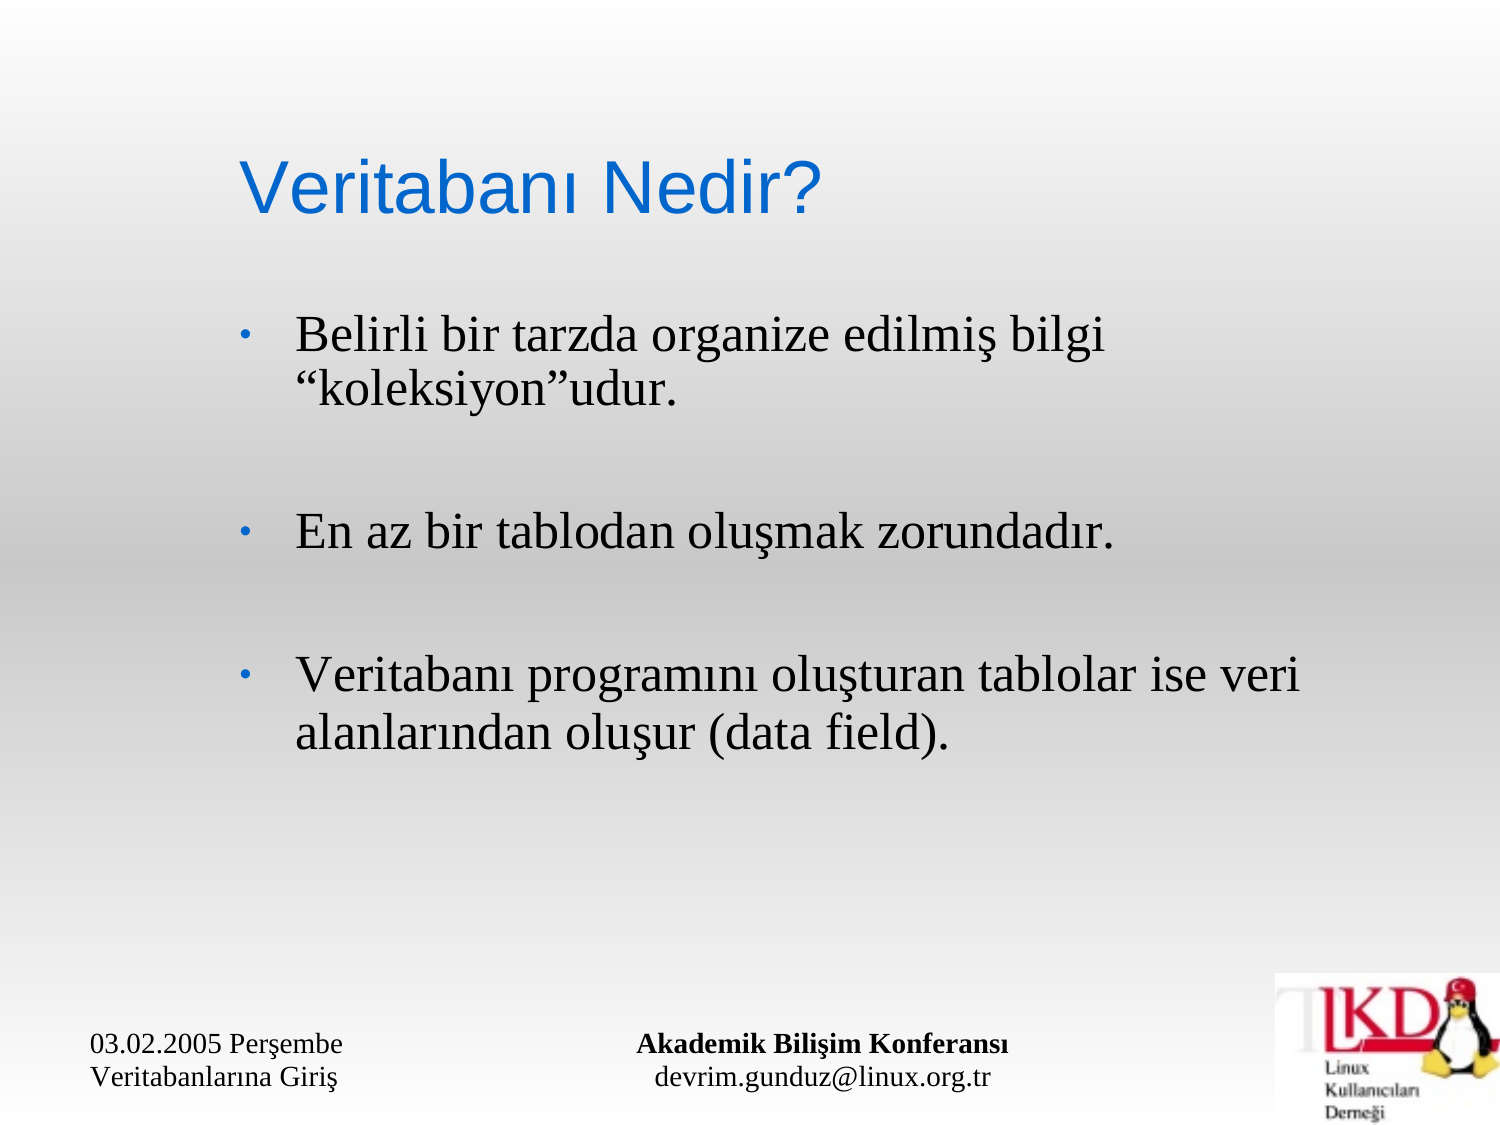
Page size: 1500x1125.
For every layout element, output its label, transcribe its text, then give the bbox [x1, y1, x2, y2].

title Veritabanı Nedir? [224, 49, 1425, 237]
picture [1275, 973, 1500, 1125]
list Belirli bir tarzda organize edilmiş bilgi “koleksiyon”udur. En az bir tablodan oluşmak zorundadır. Veritabanı programını oluşturan tablolar ise veri alanlarından oluşur (data field). [224, 299, 1425, 975]
